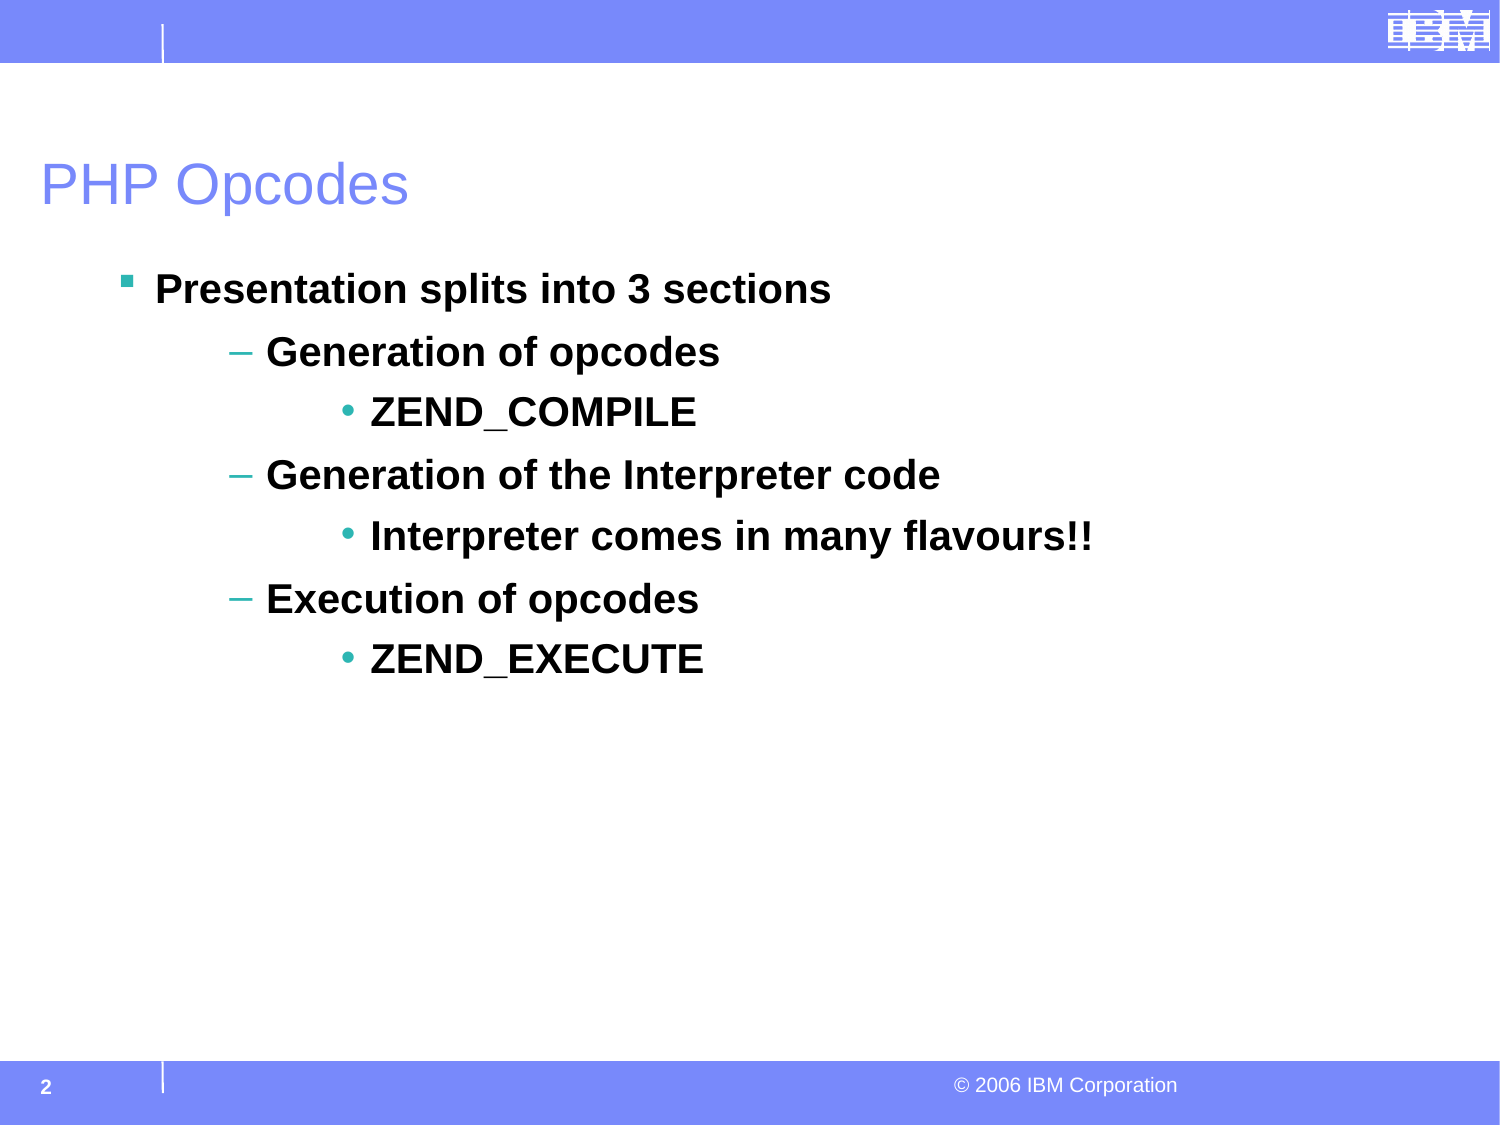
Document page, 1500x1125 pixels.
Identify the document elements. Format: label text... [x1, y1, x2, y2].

text_box [25, 1066, 191, 1119]
list Presentation splits into 3 sections Generation of opcodes ZEND_COMPILE Generation of the Interpreter code Interpreter comes in many flavours!! Execution of opcodes ZEND_EXECUTE [102, 254, 1378, 1031]
title PHP Opcodes [25, 123, 1378, 225]
